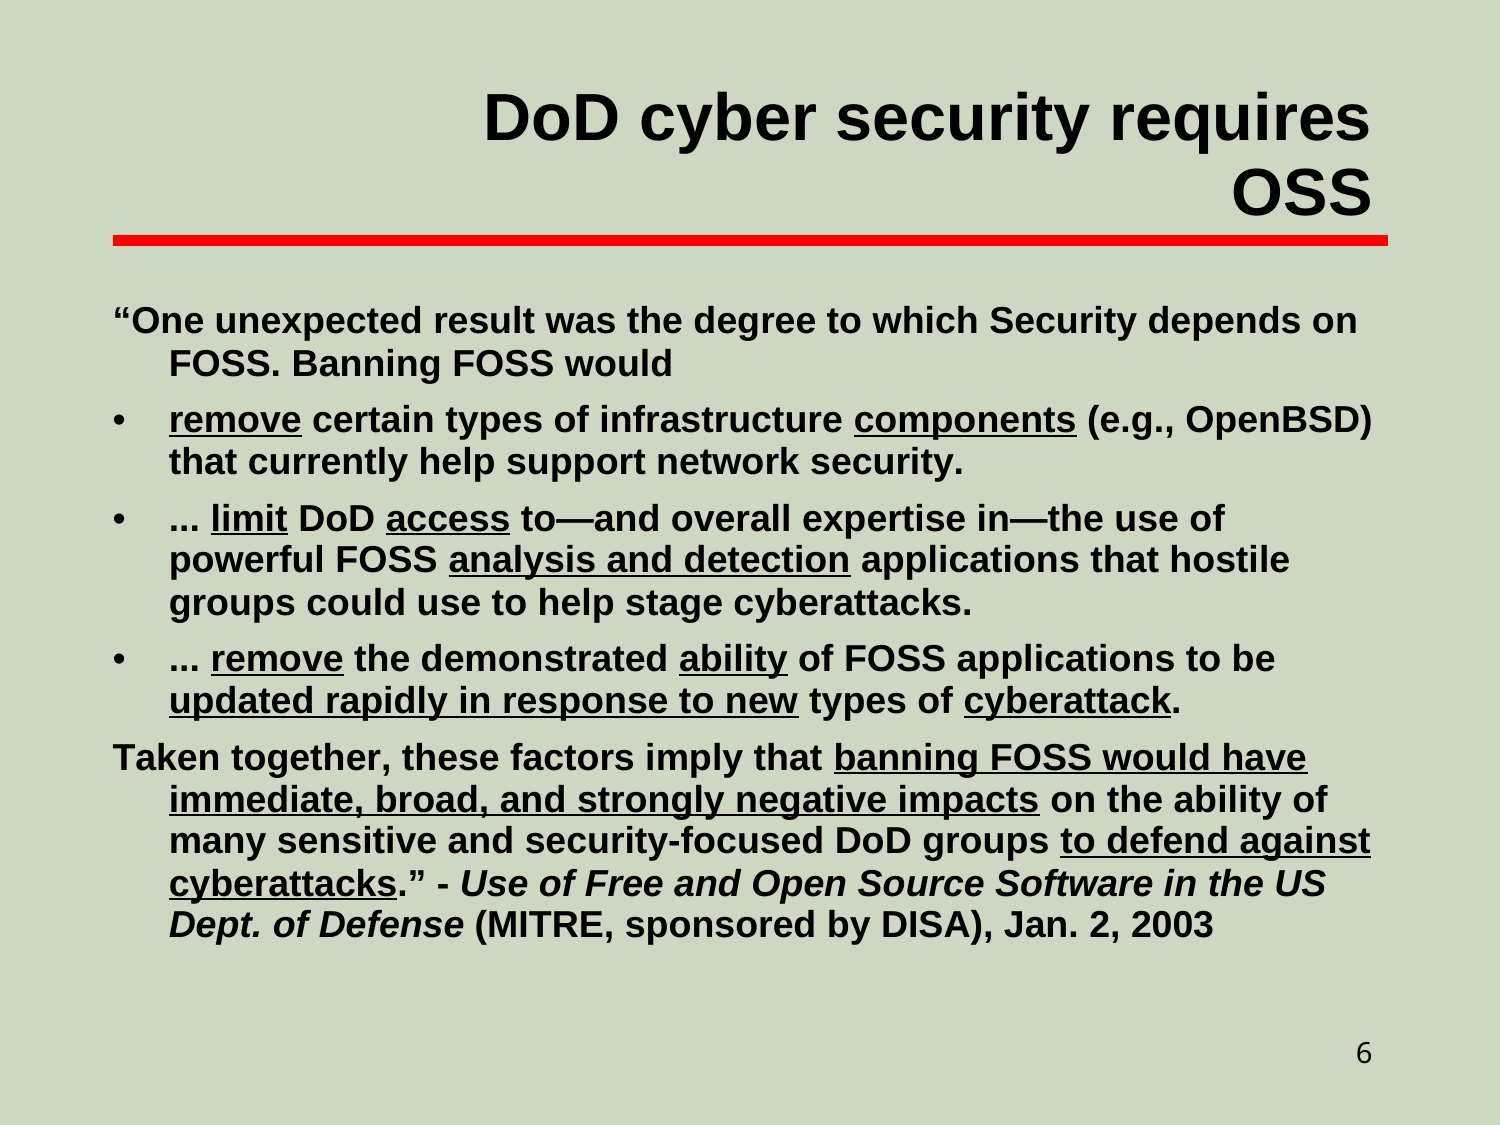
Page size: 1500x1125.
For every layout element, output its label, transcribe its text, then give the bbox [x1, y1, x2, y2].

list “One unexpected result was the degree to which Security depends on FOSS. Banning FOSS would remove certain types of infrastructure components (e.g., OpenBSD) that currently help support network security. ... limit DoD access to—and overall expertise in—the use of powerful FOSS analysis and detection applications that hostile groups could use to help stage cyberattacks. ... remove the demonstrated ability of FOSS applications to be updated rapidly in response to new types of cyberattack. Taken together, these factors imply that banning FOSS would have immediate, broad, and strongly negative impacts on the ability of many sensitive and security-focused DoD groups to defend against cyberattacks.” - Use of Free and Open Source Software in the US Dept. of Defense (MITRE, sponsored by DISA), Jan. 2, 2003 [112, 299, 1388, 964]
title DoD cyber security requires OSS [337, 72, 1388, 238]
